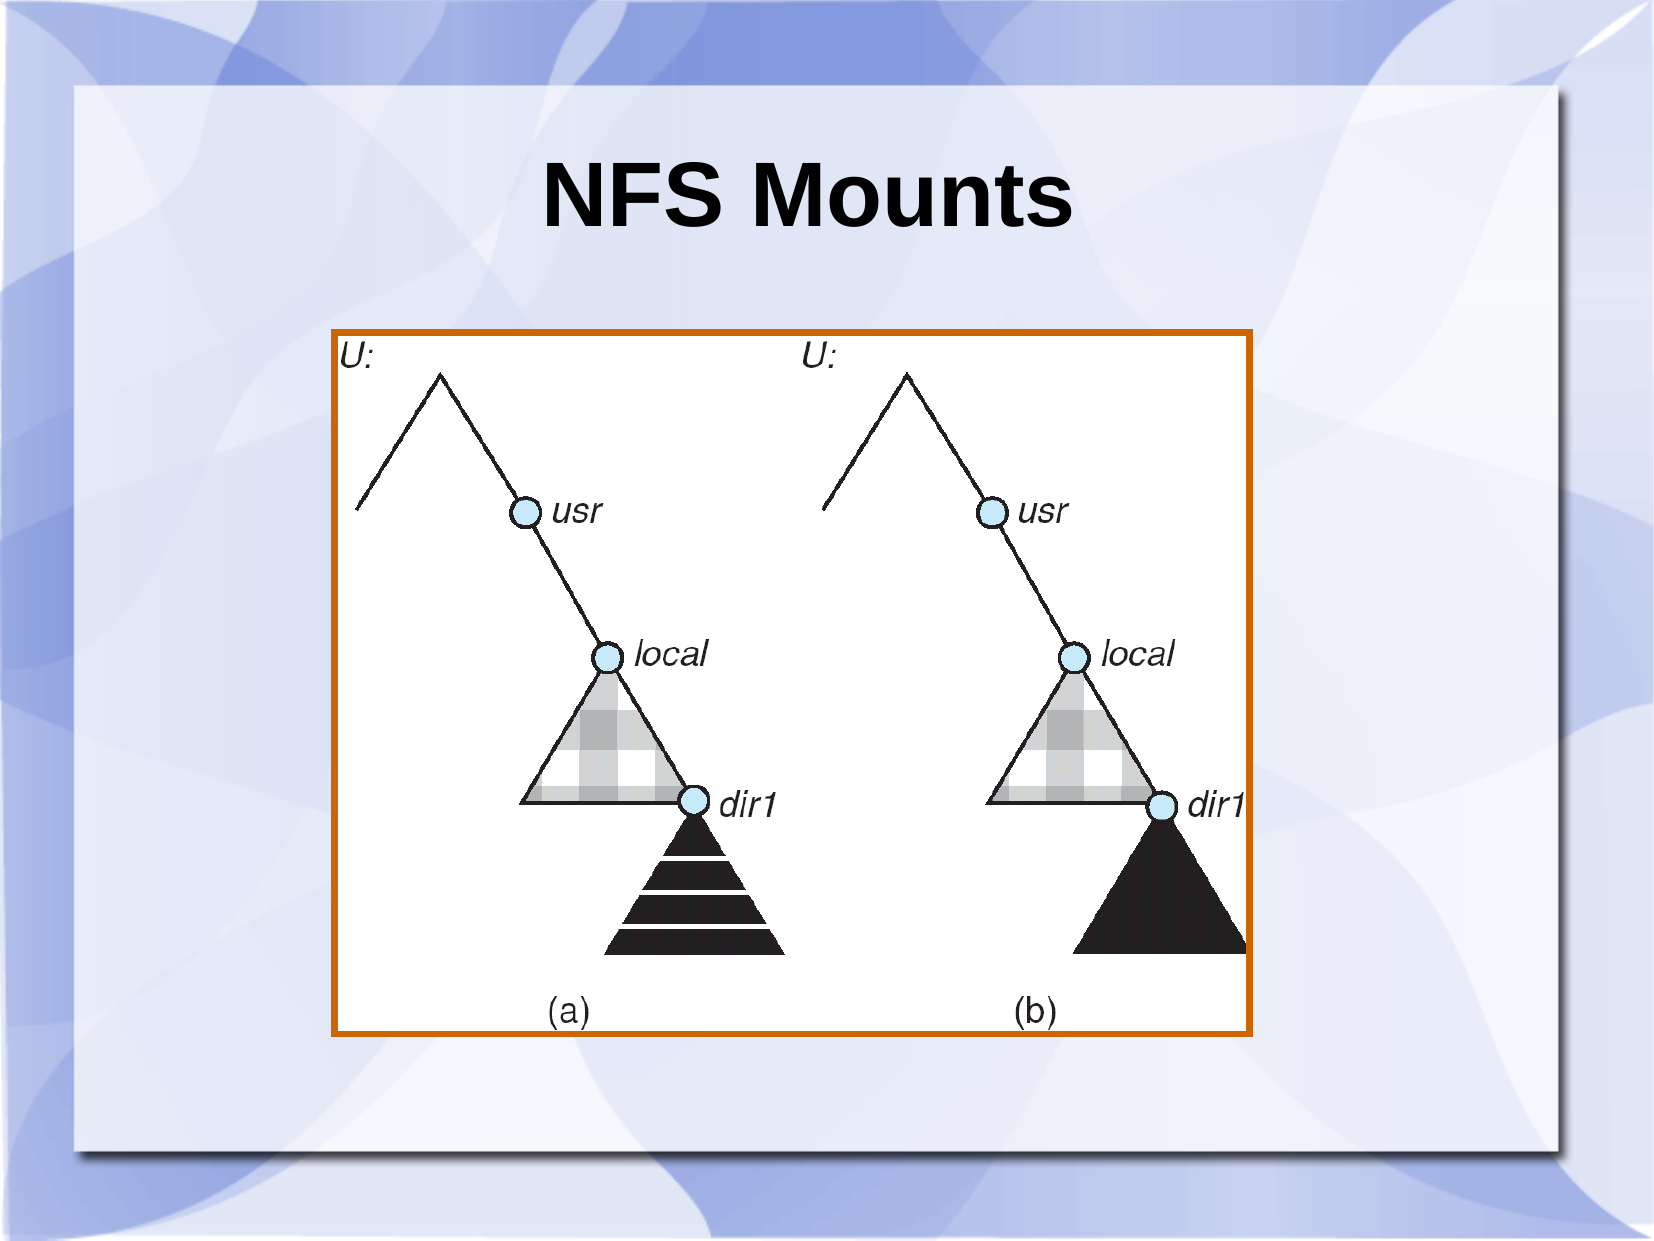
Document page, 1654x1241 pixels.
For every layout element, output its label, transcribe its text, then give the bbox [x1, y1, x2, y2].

picture [0, 0, 1654, 1241]
title NFS Mounts [82, 90, 1536, 298]
